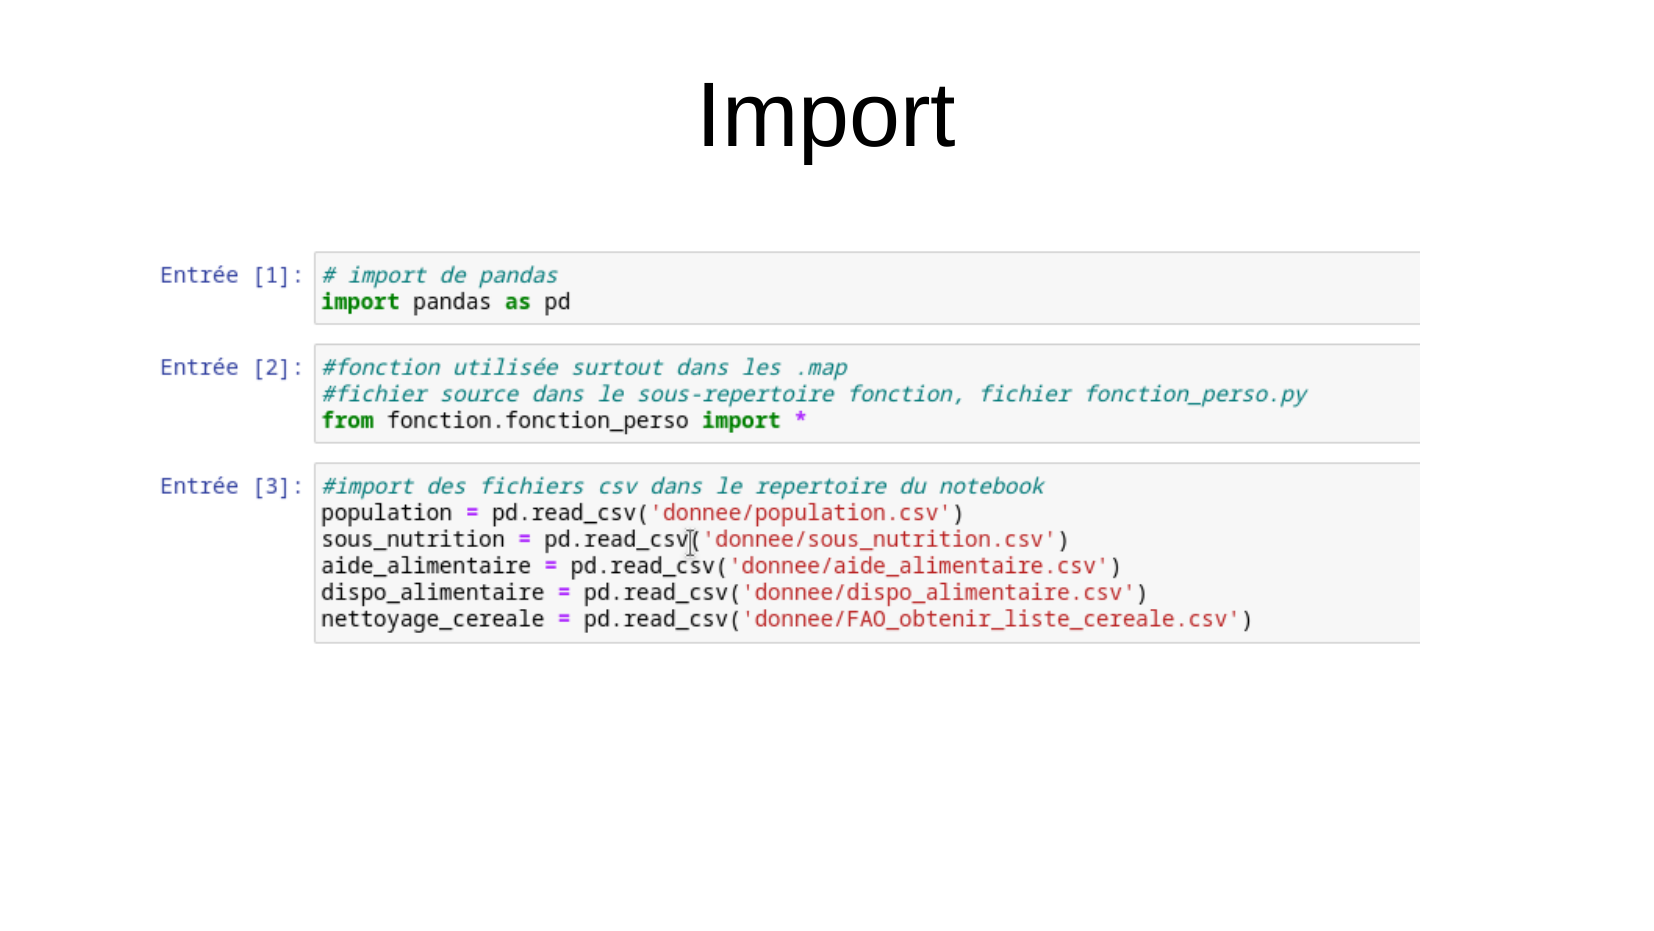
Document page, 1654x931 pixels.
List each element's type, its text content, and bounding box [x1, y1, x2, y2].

picture [147, 236, 1420, 659]
title Import [82, 37, 1571, 193]
